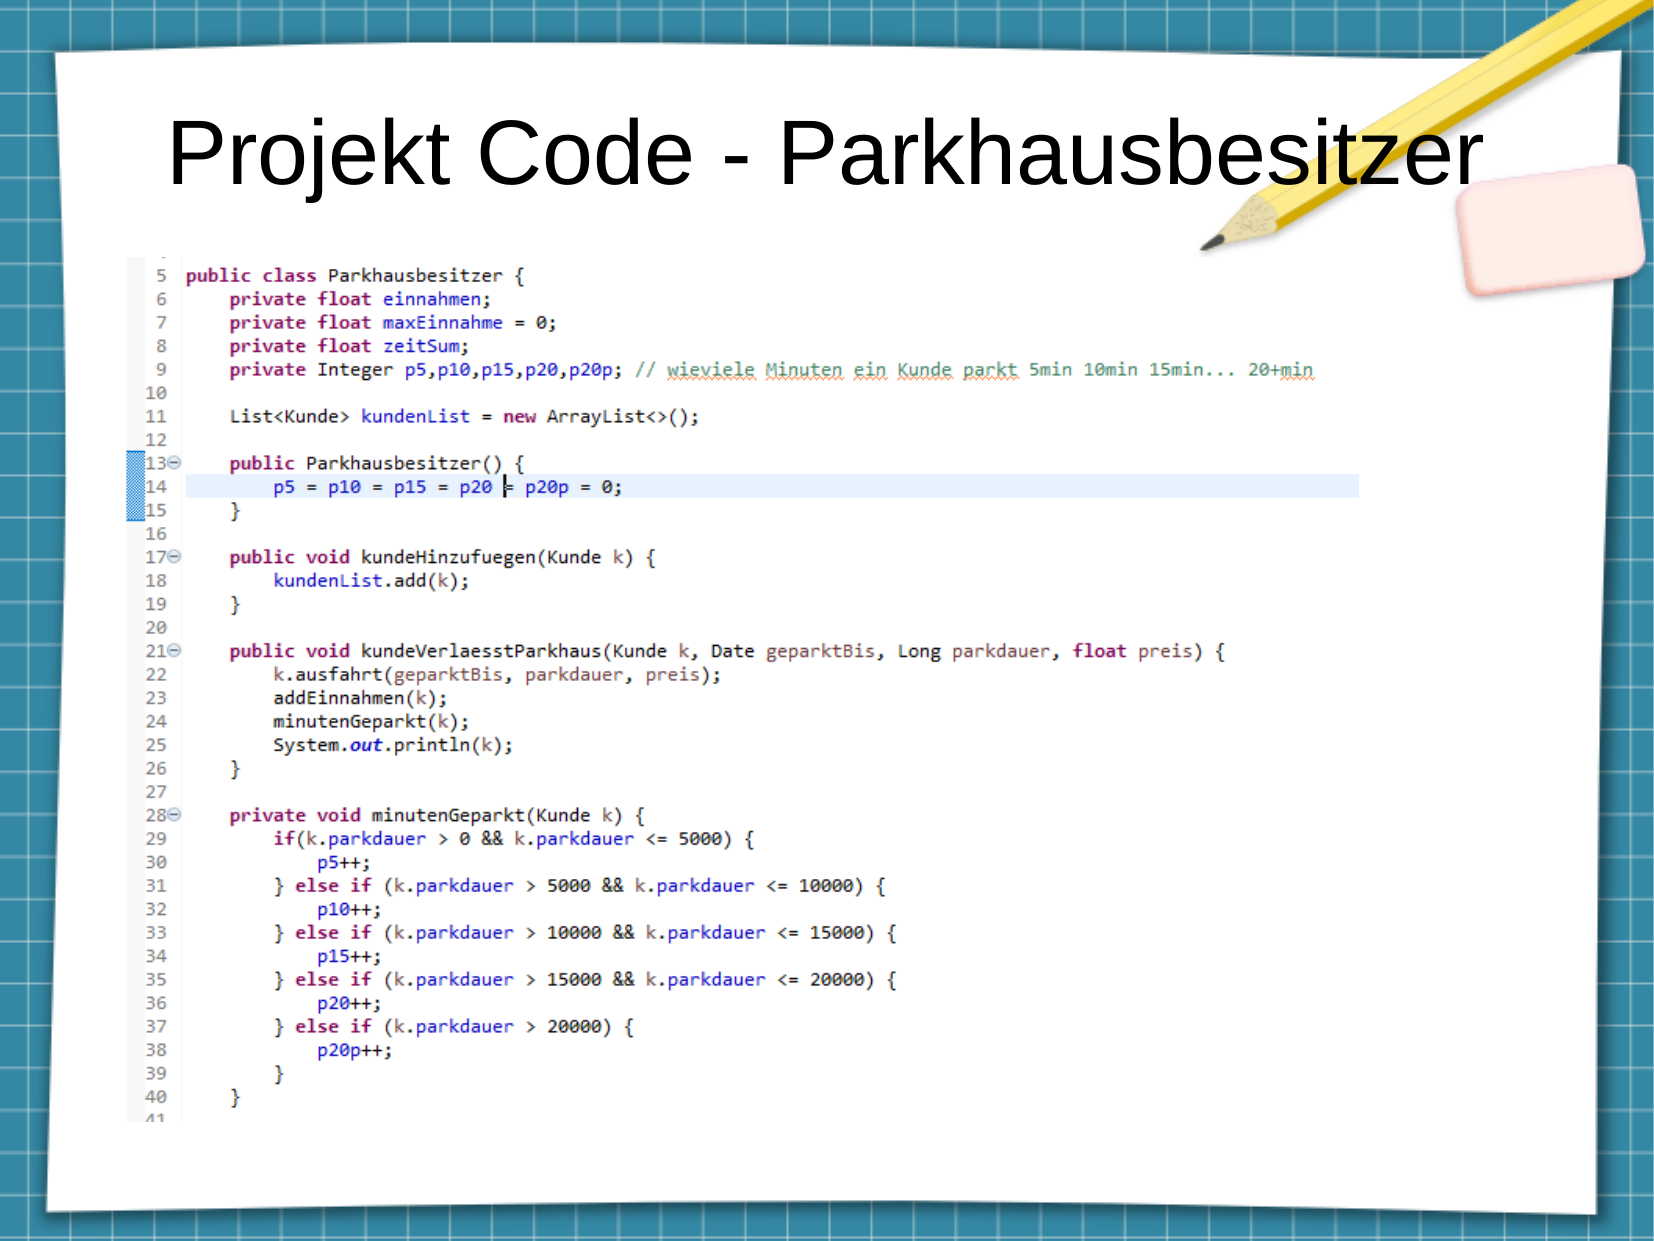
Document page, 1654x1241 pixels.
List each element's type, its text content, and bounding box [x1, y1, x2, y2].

picture [0, 0, 1654, 1241]
title Projekt Code - Parkhausbesitzer [82, 49, 1571, 257]
